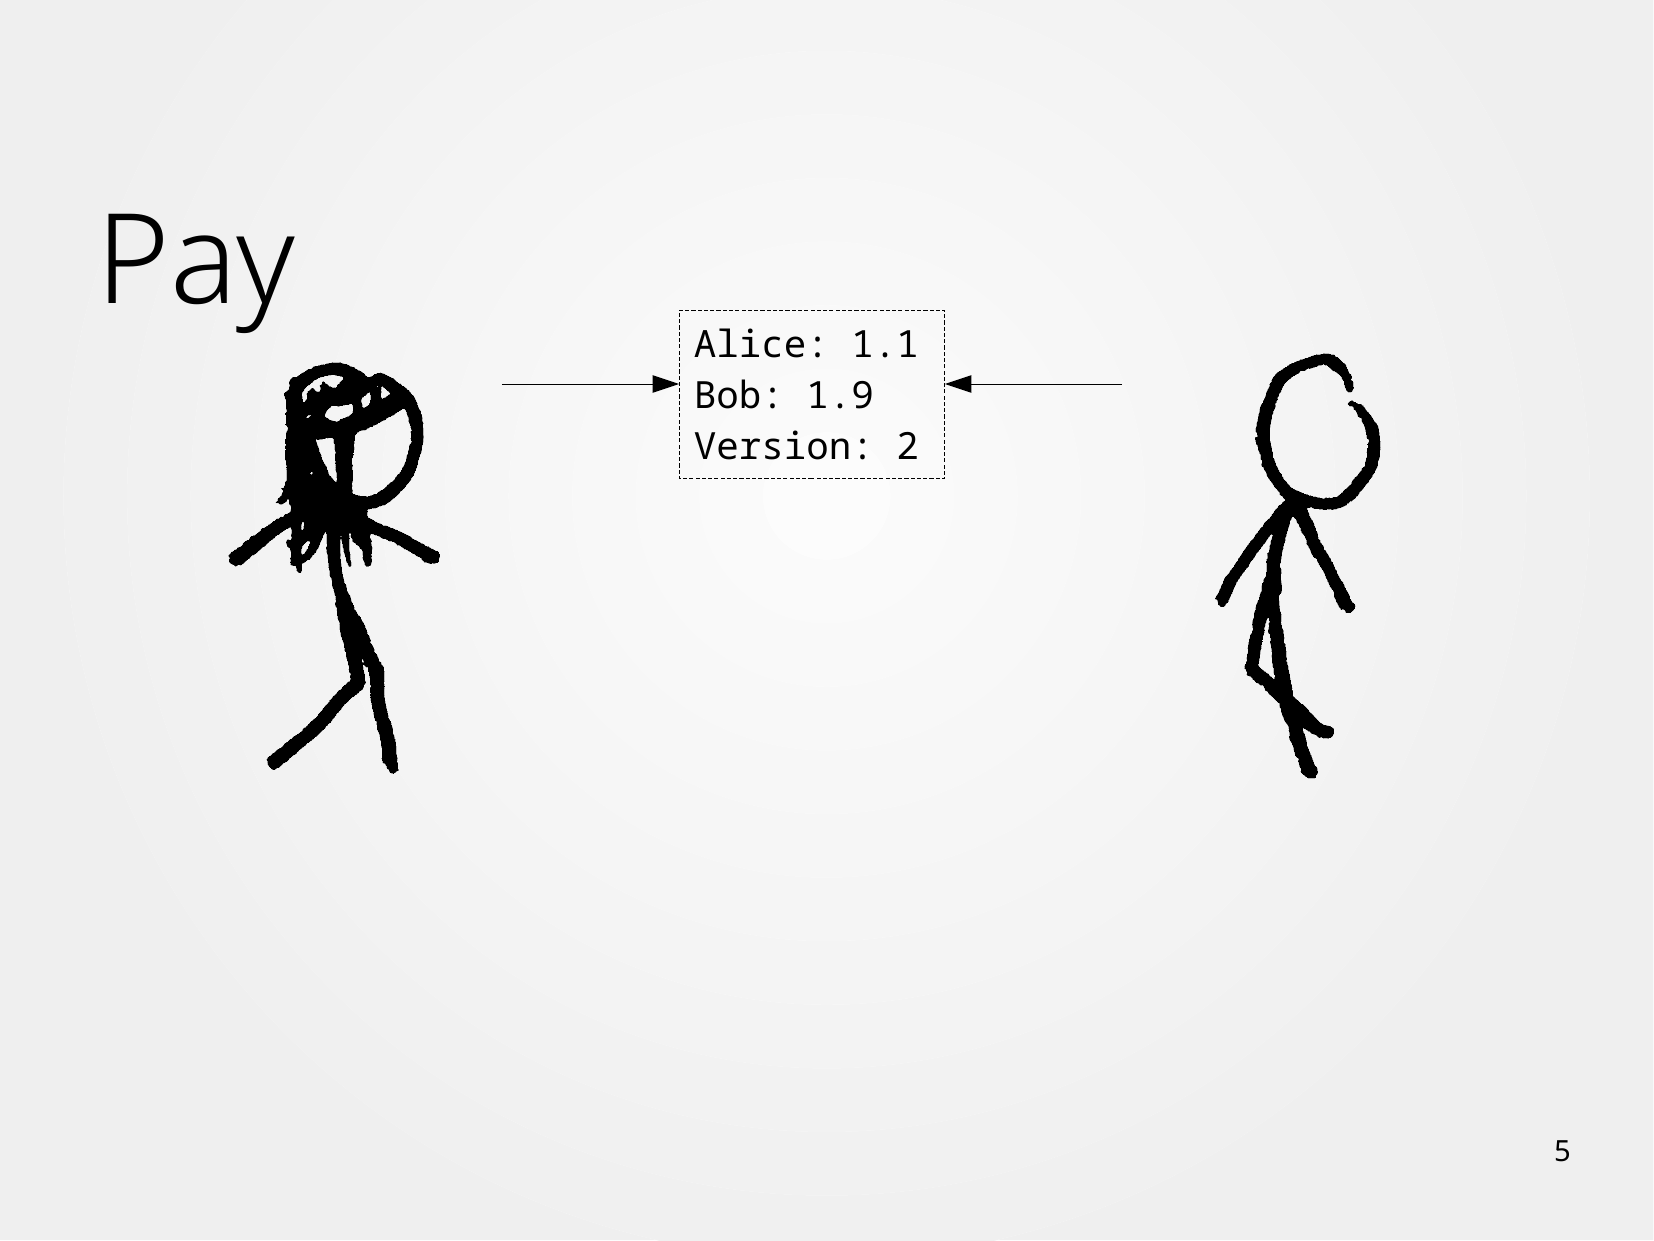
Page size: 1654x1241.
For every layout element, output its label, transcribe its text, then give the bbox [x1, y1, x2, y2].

title Pay [31, 169, 1612, 318]
text_box Alice: 1.1 Bob: 1.9 Version: 2 [679, 310, 945, 456]
picture [226, 360, 443, 774]
picture [1210, 348, 1385, 783]
